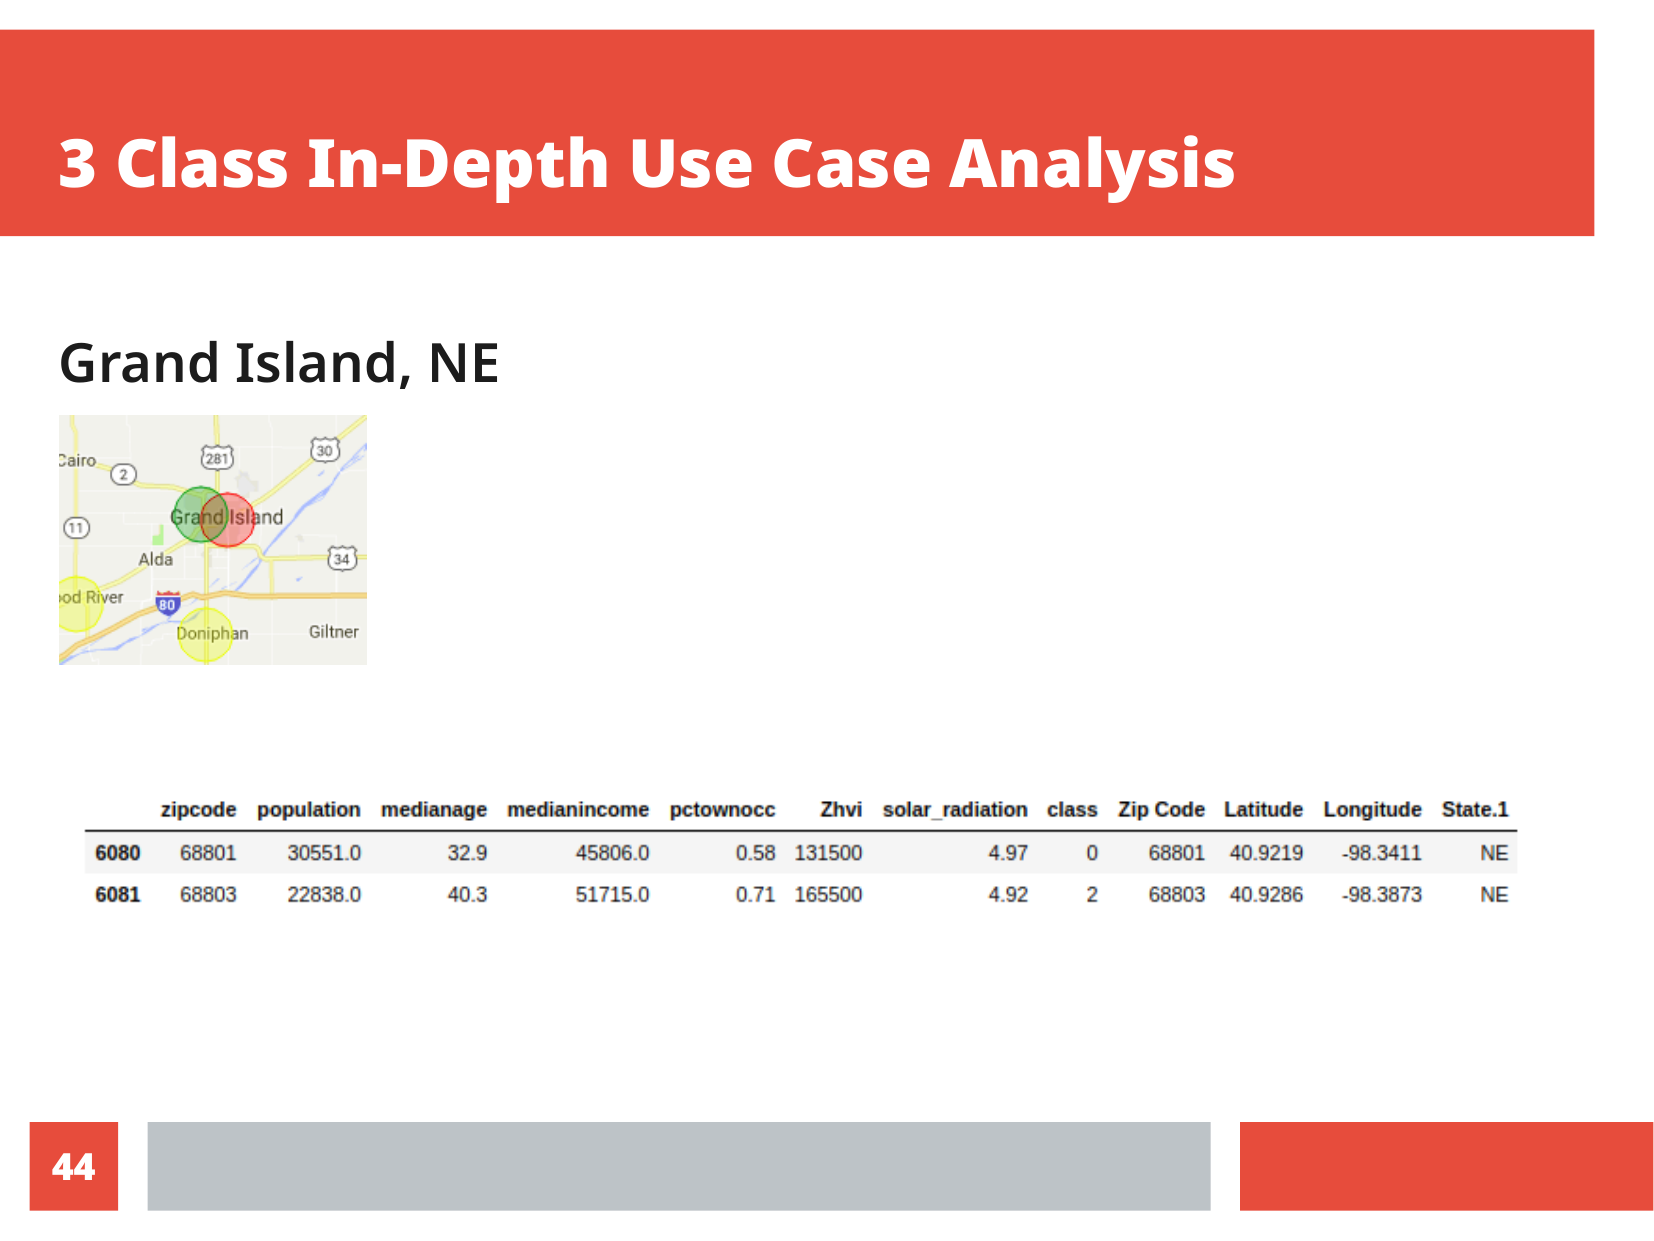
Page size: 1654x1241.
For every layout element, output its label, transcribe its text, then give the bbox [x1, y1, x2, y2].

picture [76, 783, 1546, 925]
list Grand Island, NE [59, 324, 1565, 1093]
picture [59, 415, 367, 665]
title 3 Class In-Depth Use Case Analysis [59, 59, 1595, 207]
